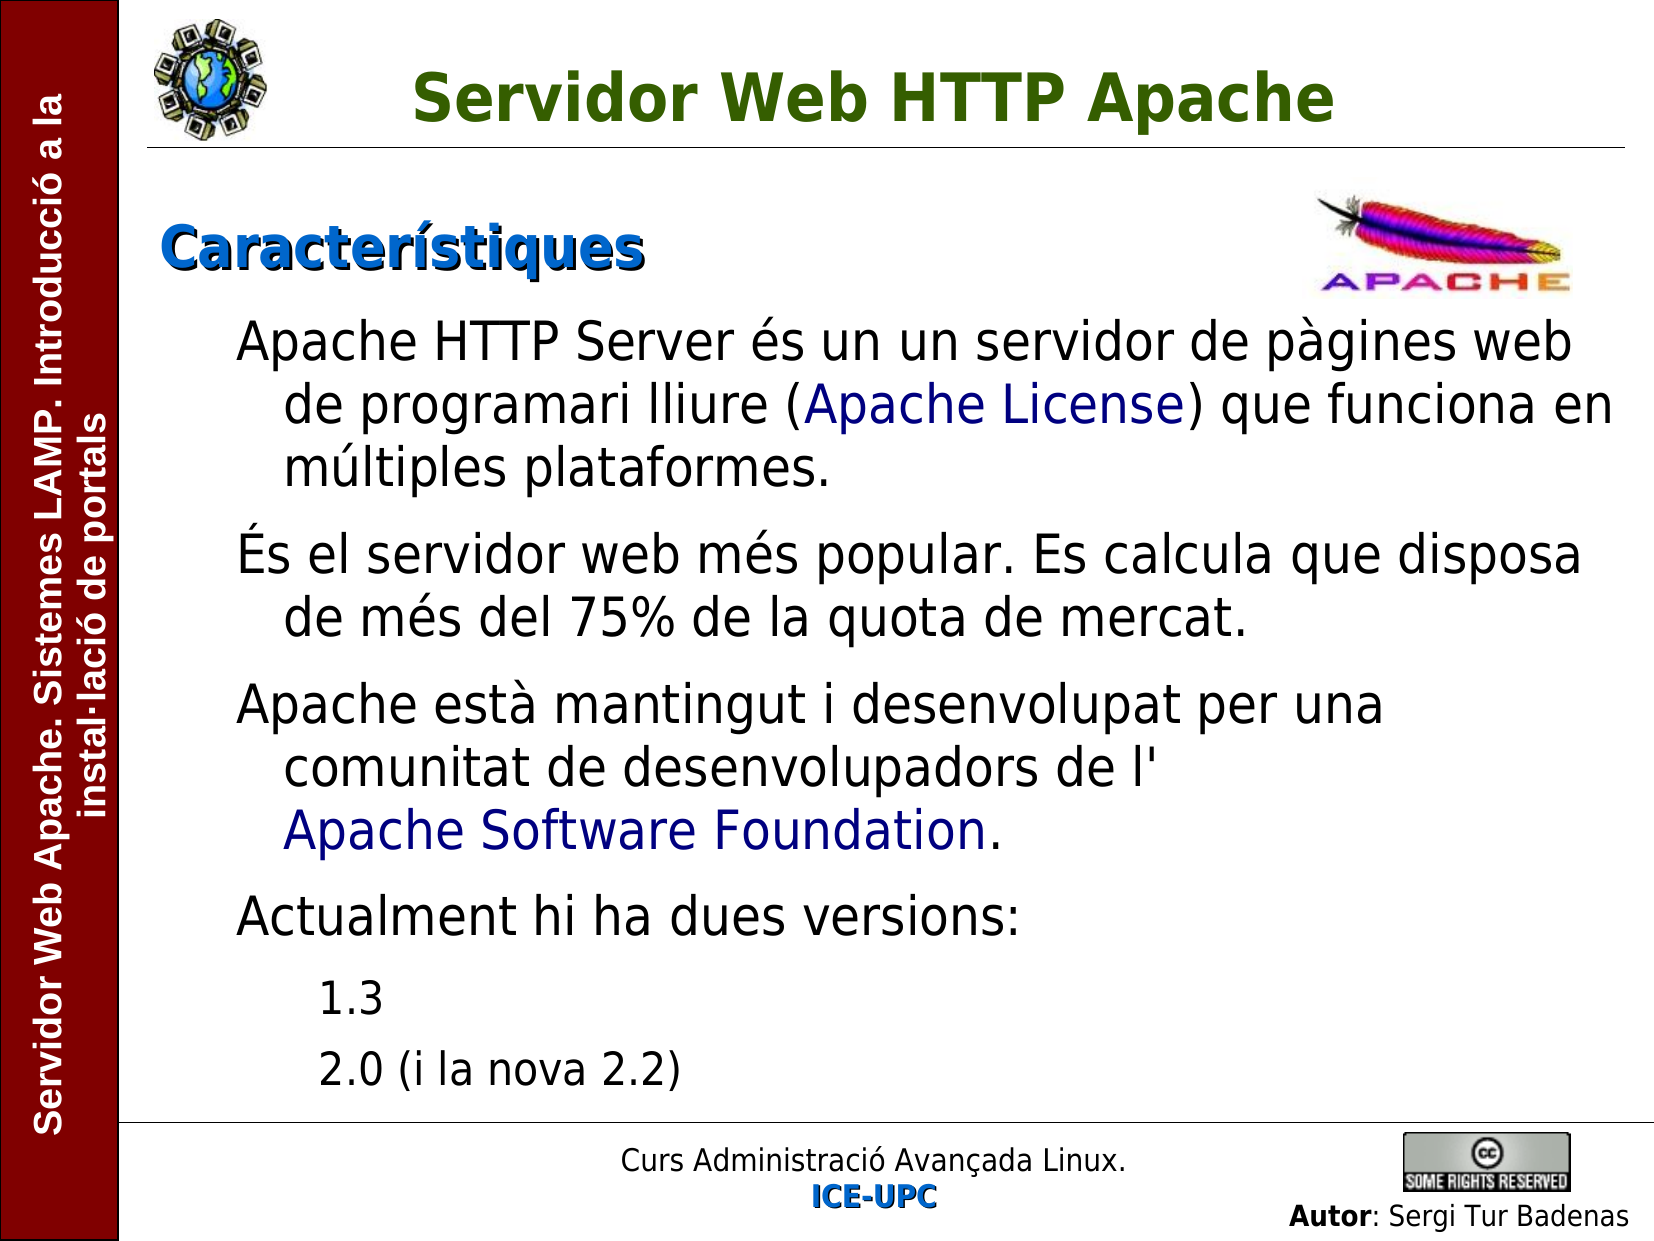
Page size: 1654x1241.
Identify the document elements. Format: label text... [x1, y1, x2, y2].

list Característiques Apache HTTP Server és un un servidor de pàgines web de programari lliure (Apache License) que funciona en múltiples plataformes. És el servidor web més popular. Es calcula que disposa de més del 75% de la quota de mercat. Apache està mantingut i desenvolupat per una comunitat de desenvolupadors de l'Apache Software Foundation. Actualment hi ha dues versions: 1.3 2.0 (i la nova 2.2) [141, 213, 1639, 1097]
picture [154, 19, 268, 49]
title Servidor Web HTTP Apache [129, 49, 1619, 148]
picture [1302, 177, 1573, 299]
picture [1403, 1132, 1571, 1192]
